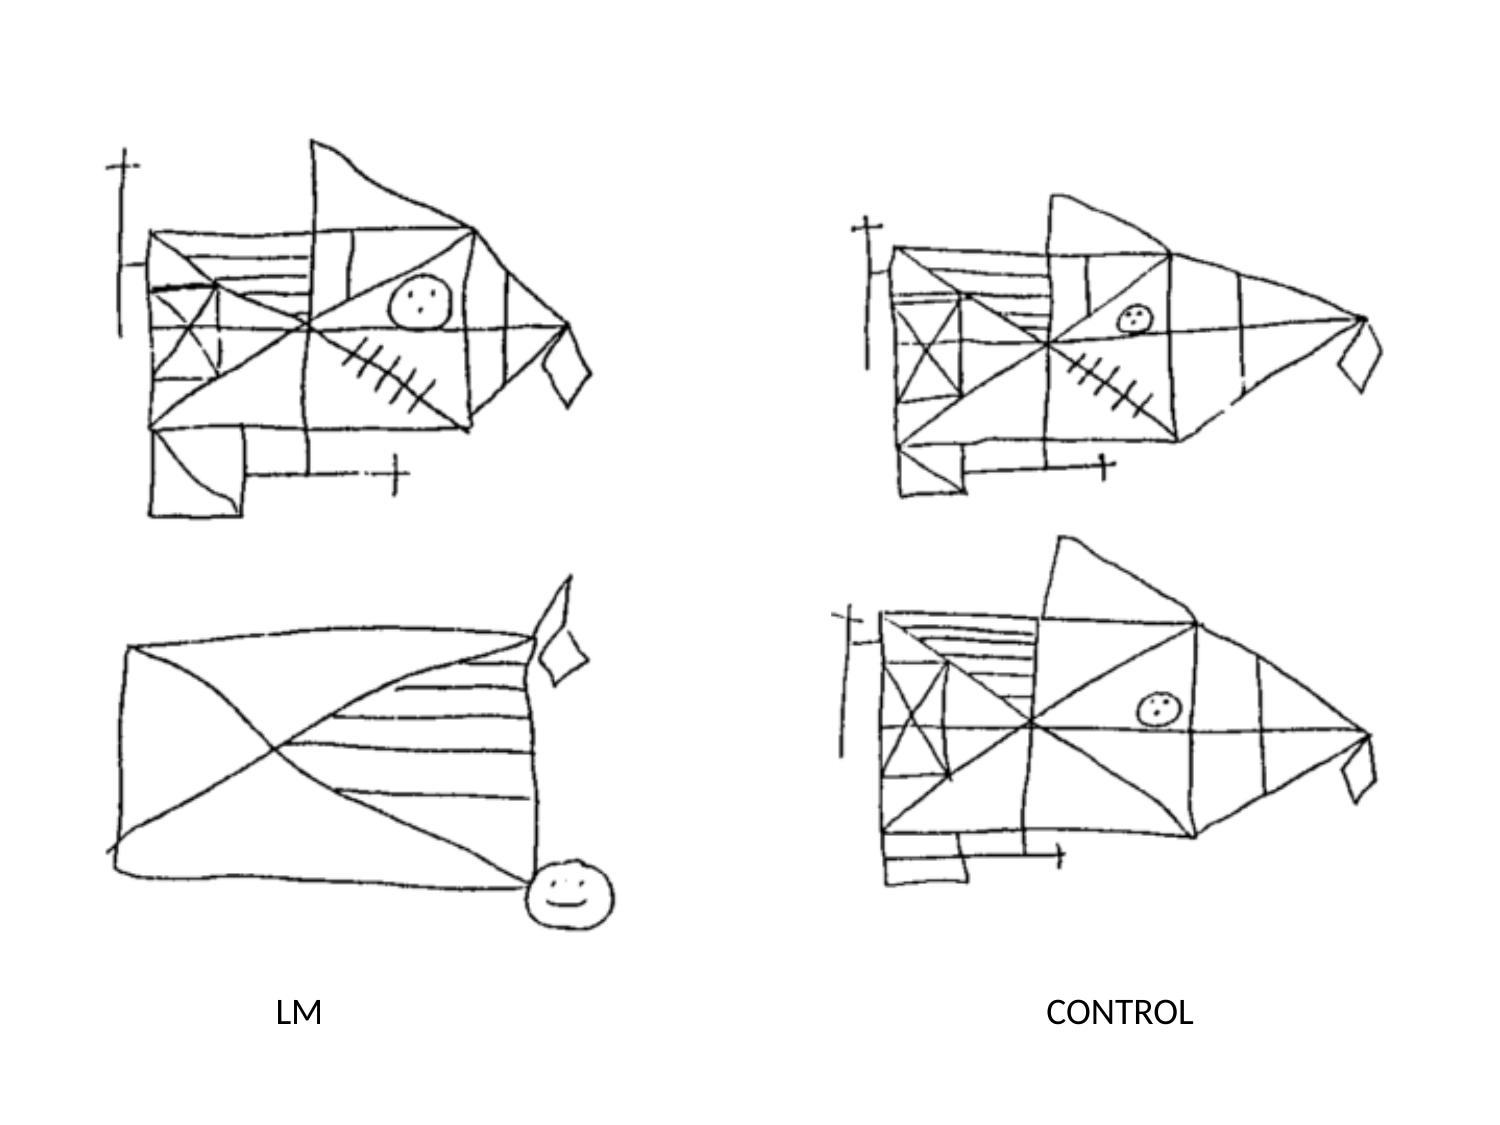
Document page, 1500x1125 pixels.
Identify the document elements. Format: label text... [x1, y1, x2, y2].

picture [831, 164, 1390, 932]
text_box LM [260, 979, 339, 1040]
text_box CONTROL [1031, 979, 1209, 1040]
picture [94, 106, 630, 968]
